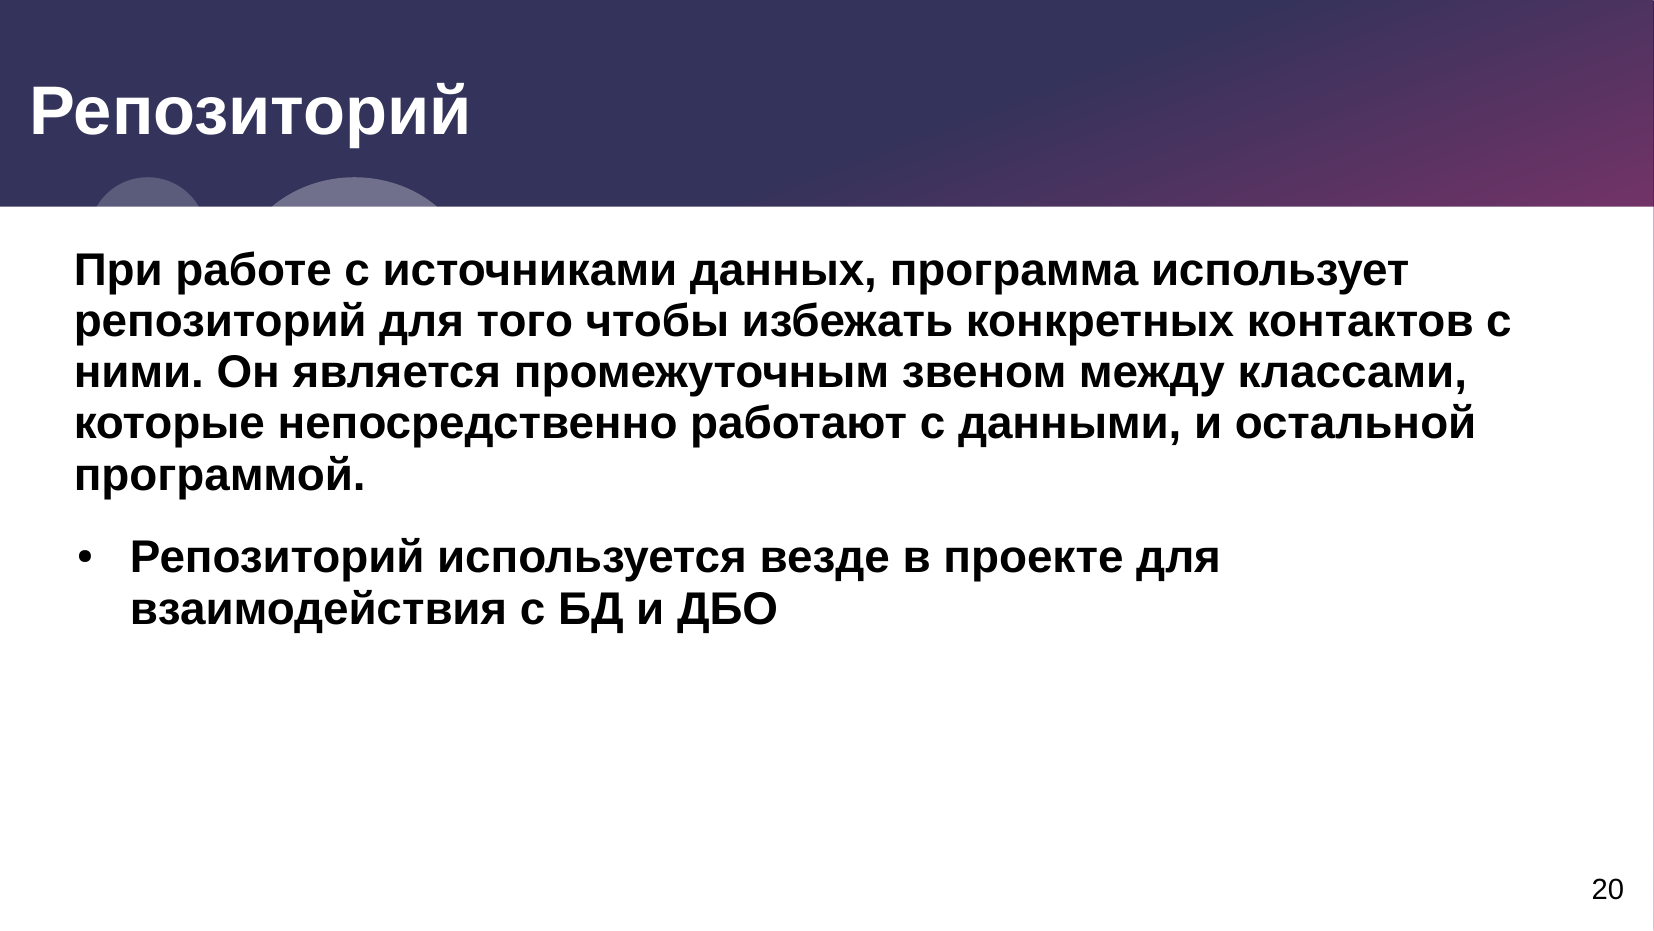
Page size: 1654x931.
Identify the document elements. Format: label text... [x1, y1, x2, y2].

title Репозиторий [29, 29, 1211, 192]
list Репозиторий используется везде в проекте для взаимодействия с БД и ДБО [59, 531, 1536, 680]
text_box При работе с источниками данных, программа использует репозиторий для того чтобы избежать конкретных контактов с ними. Он является промежуточным звеном между классами, которые непосредственно работают с данными, и остальной программой. [59, 236, 1536, 508]
